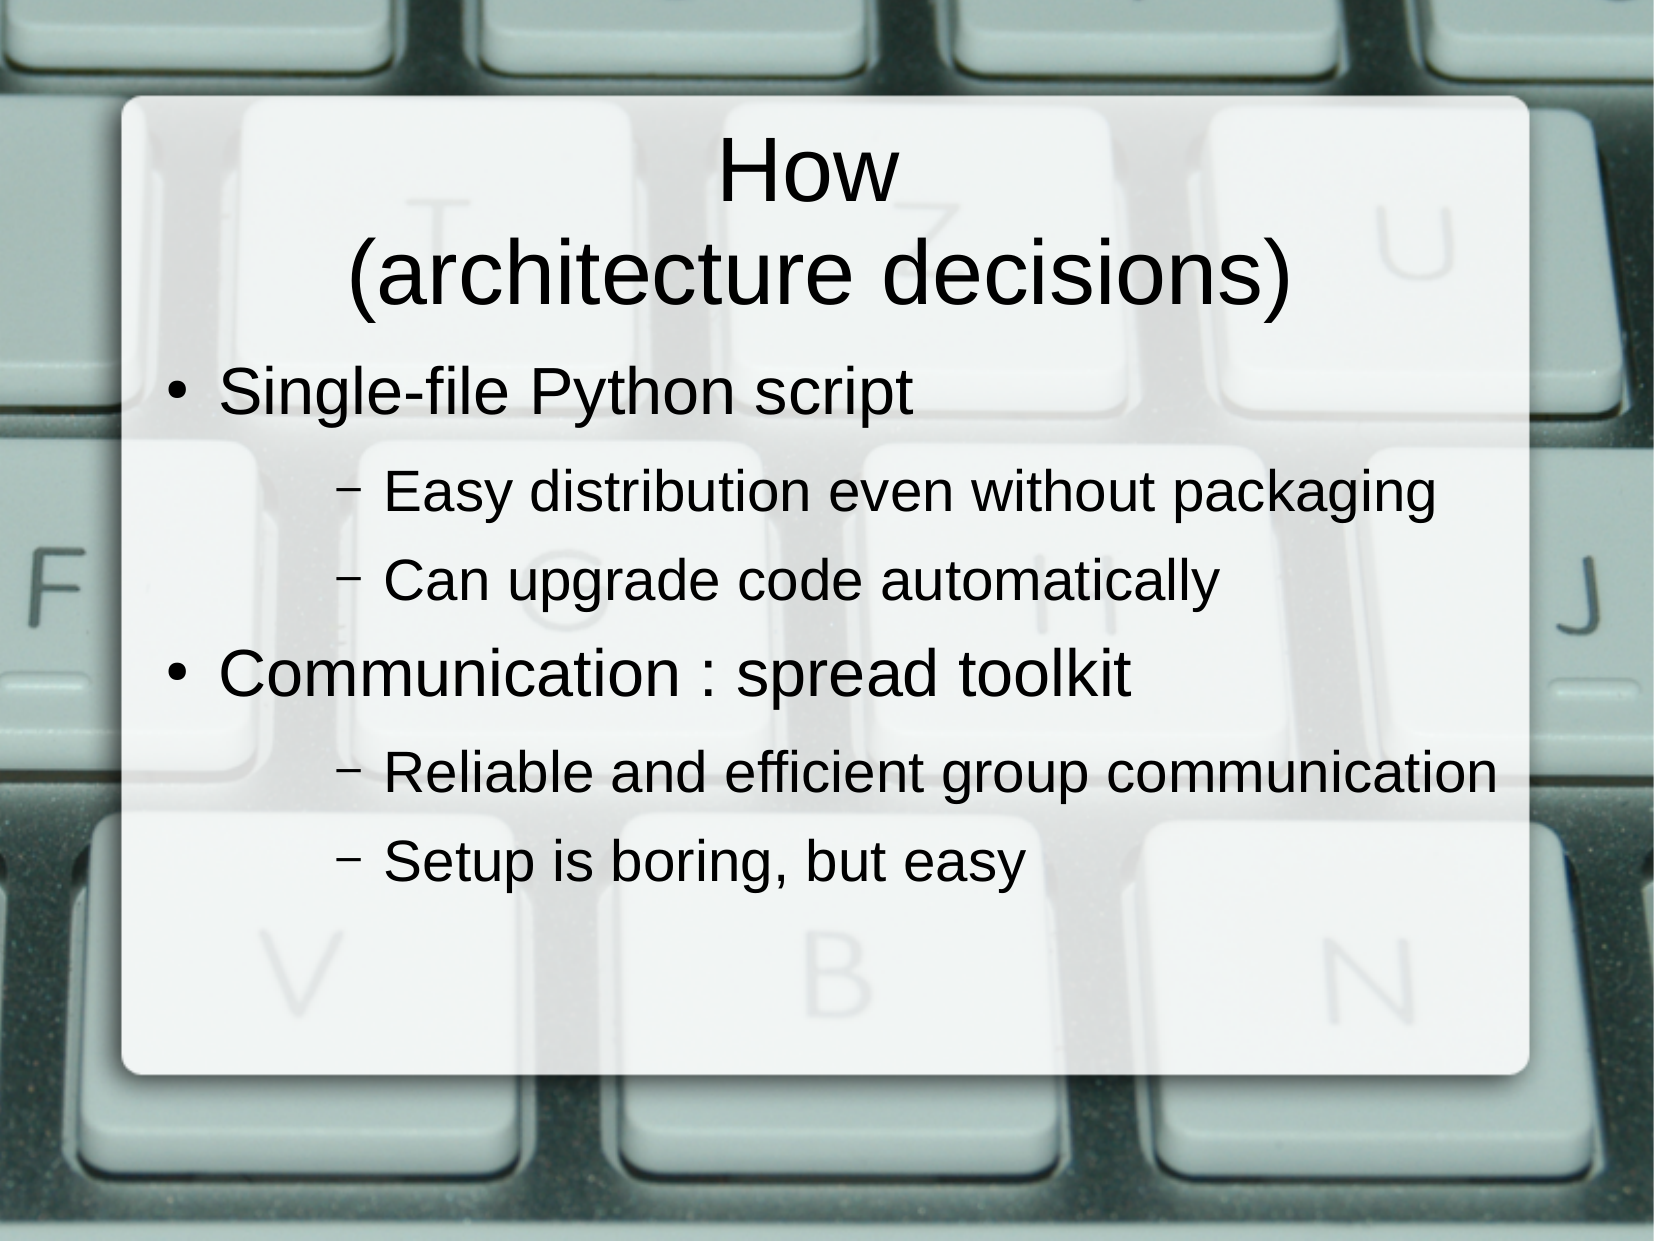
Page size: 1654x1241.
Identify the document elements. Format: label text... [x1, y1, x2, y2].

picture [0, 0, 1654, 1241]
list Single-file Python script Easy distribution even without packaging Can upgrade code automatically Communication : spread toolkit Reliable and efficient group communication Setup is boring, but easy [147, 354, 1506, 1241]
title How (architecture decisions) [135, 118, 1506, 324]
